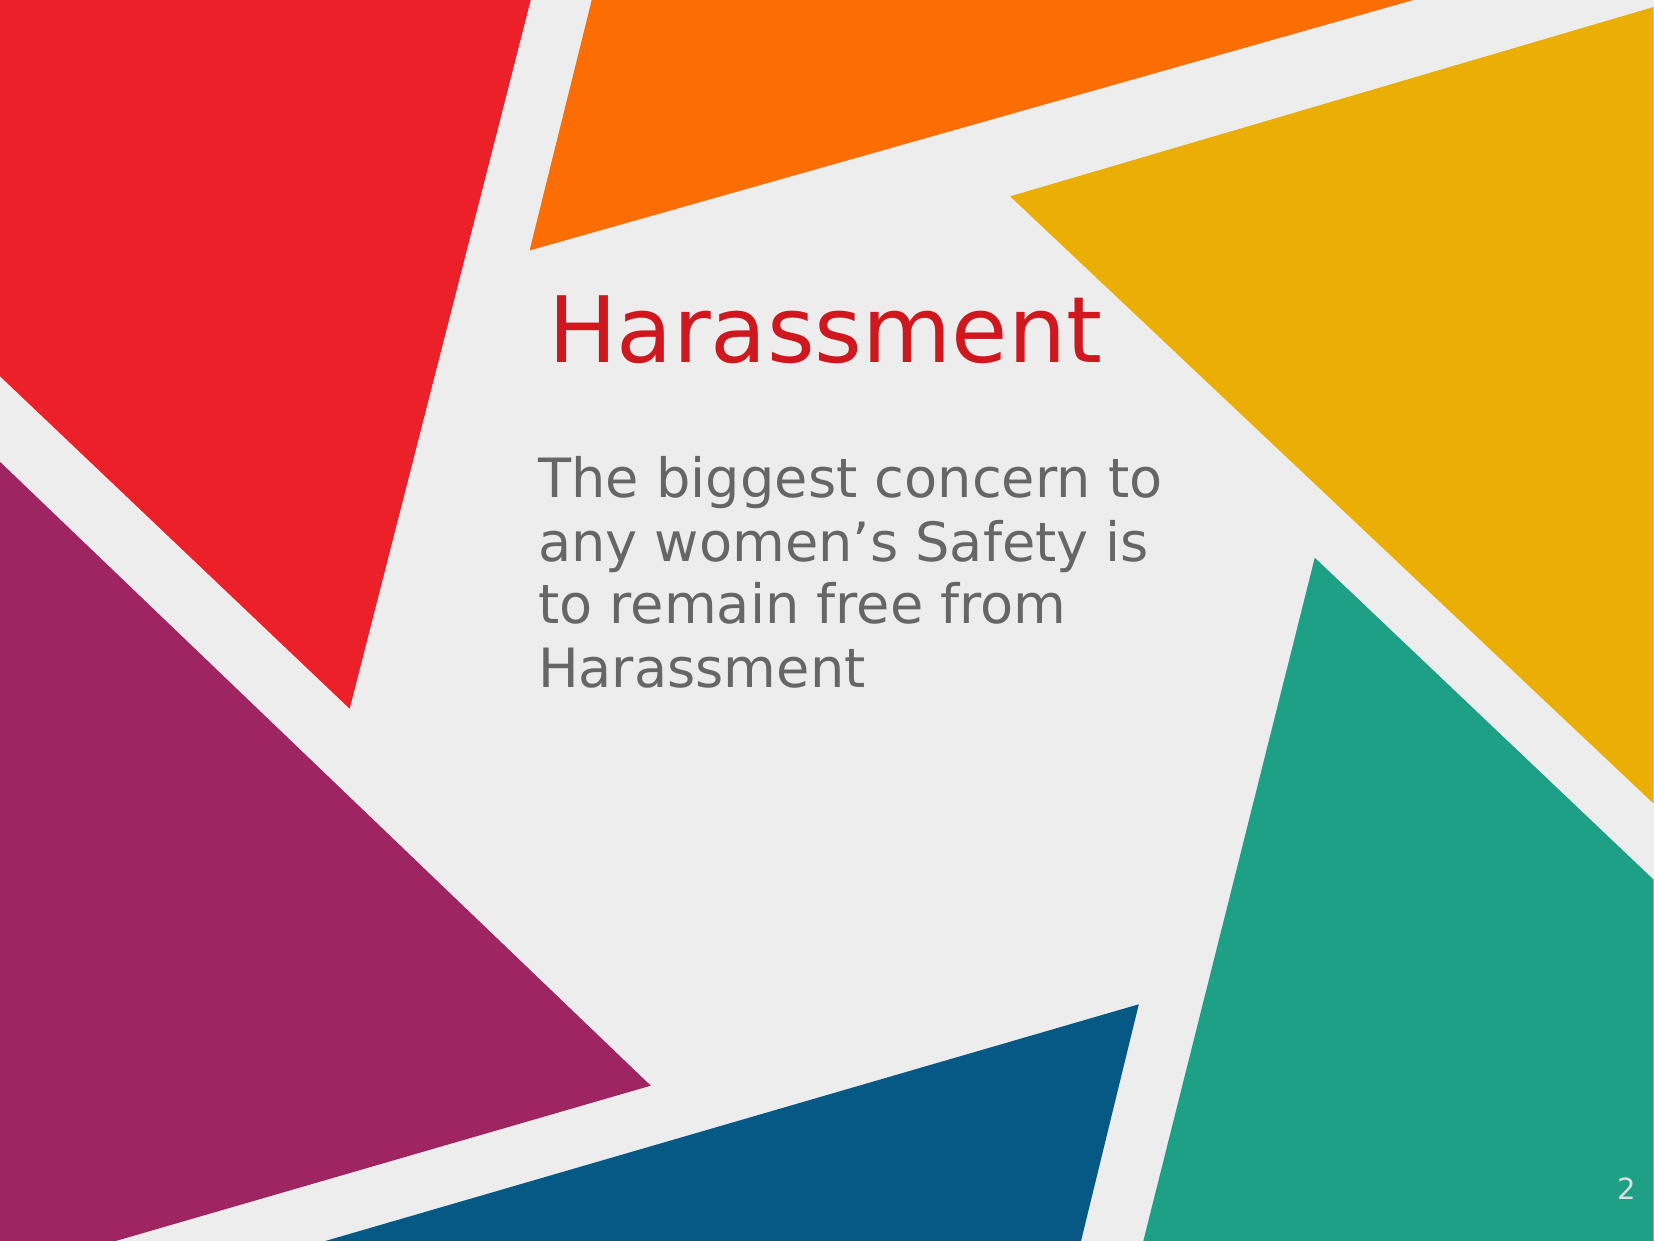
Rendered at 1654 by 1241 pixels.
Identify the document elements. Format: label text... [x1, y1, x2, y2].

title Harassment [467, 226, 1185, 434]
list The biggest concern to any women’s Safety is to remain free from Harassment [467, 447, 1191, 1005]
